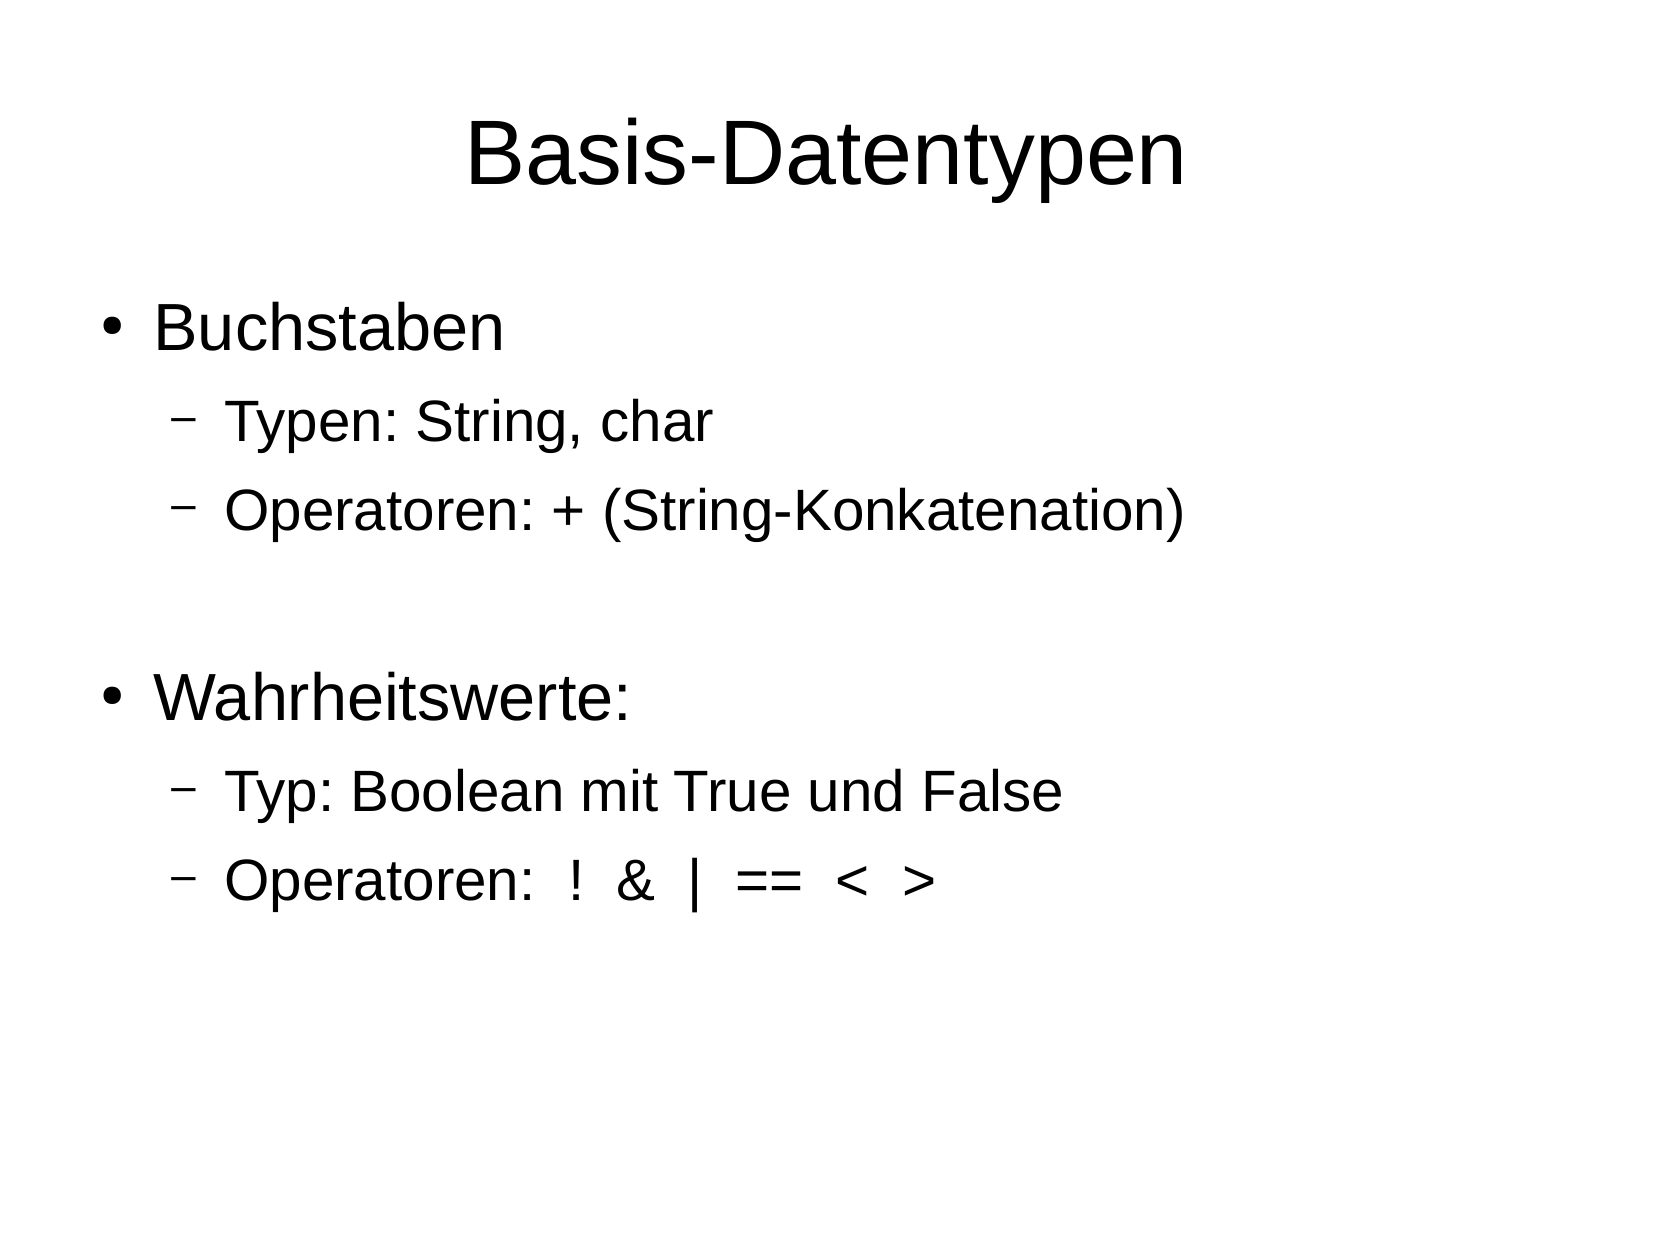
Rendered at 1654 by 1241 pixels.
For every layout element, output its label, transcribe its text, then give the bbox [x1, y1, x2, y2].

list Buchstaben Typen: String, char Operatoren: + (String-Konkatenation) Wahrheitswerte: Typ: Boolean mit True und False Operatoren: ! & | == < > [82, 290, 1571, 1010]
title Basis-Datentypen [82, 49, 1571, 257]
